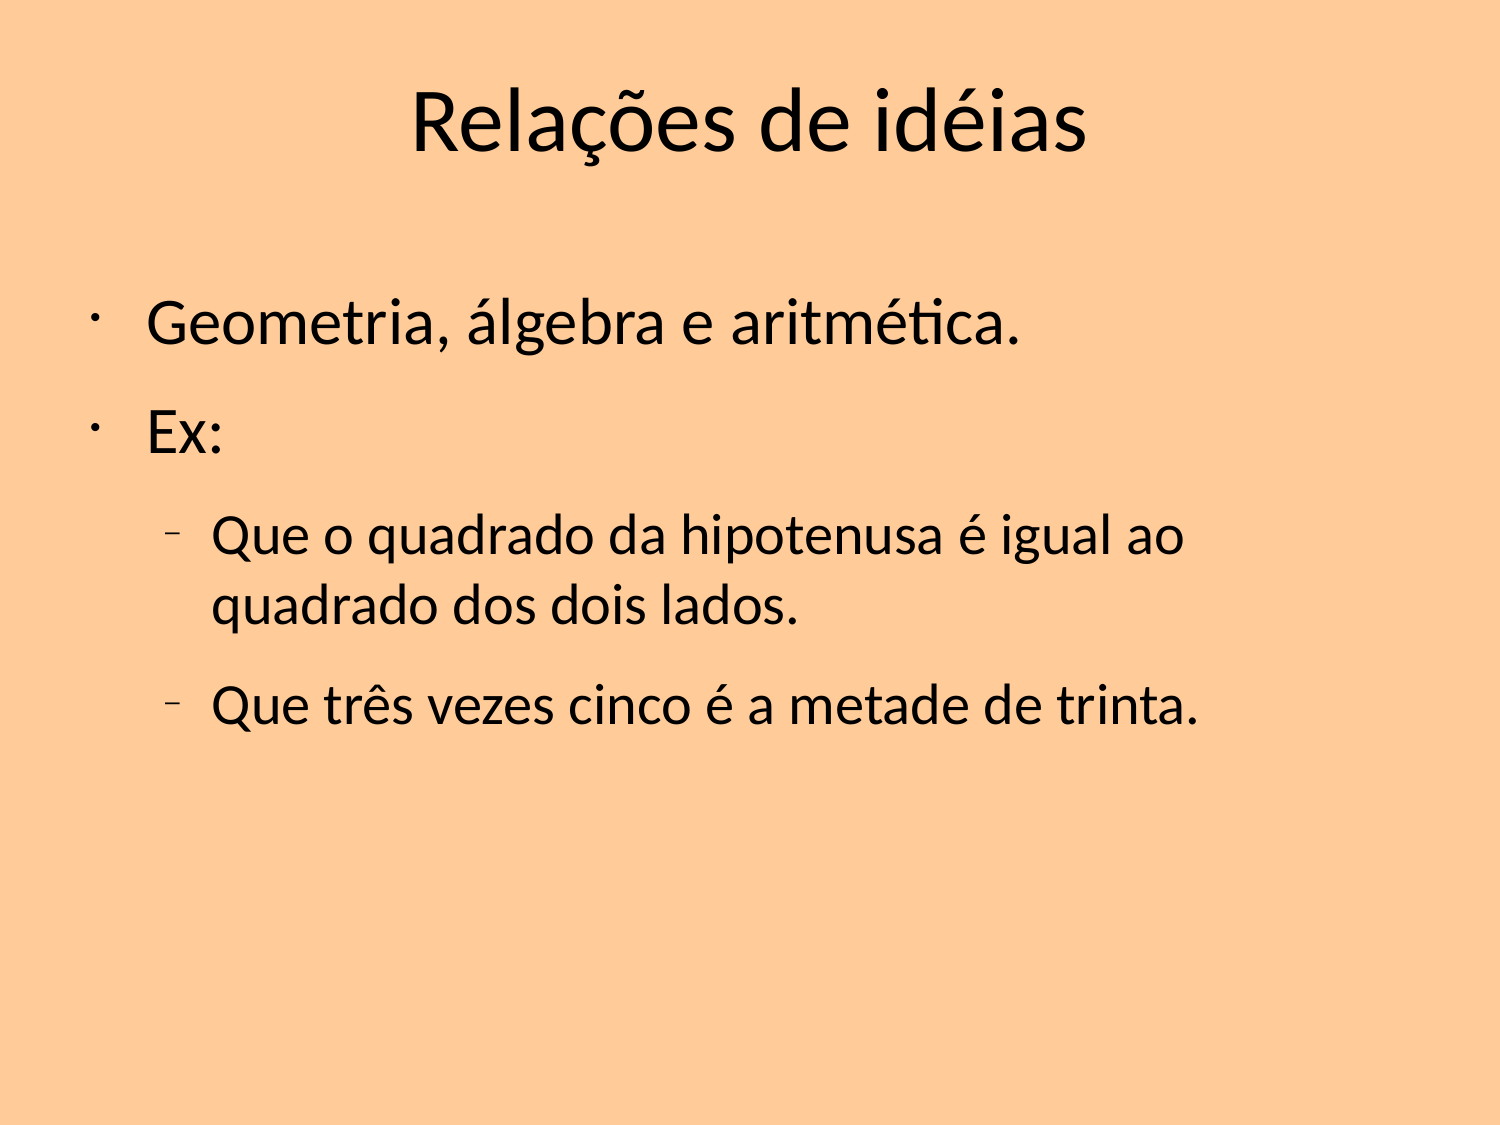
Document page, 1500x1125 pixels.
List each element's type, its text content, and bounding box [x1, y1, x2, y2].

list Geometria, álgebra e aritmética. Ex: Que o quadrado da hipotenusa é igual ao quadrado dos dois lados. Que três vezes cinco é a metade de trinta. [75, 262, 1425, 1028]
title Relações de idéias [75, 45, 1425, 233]
